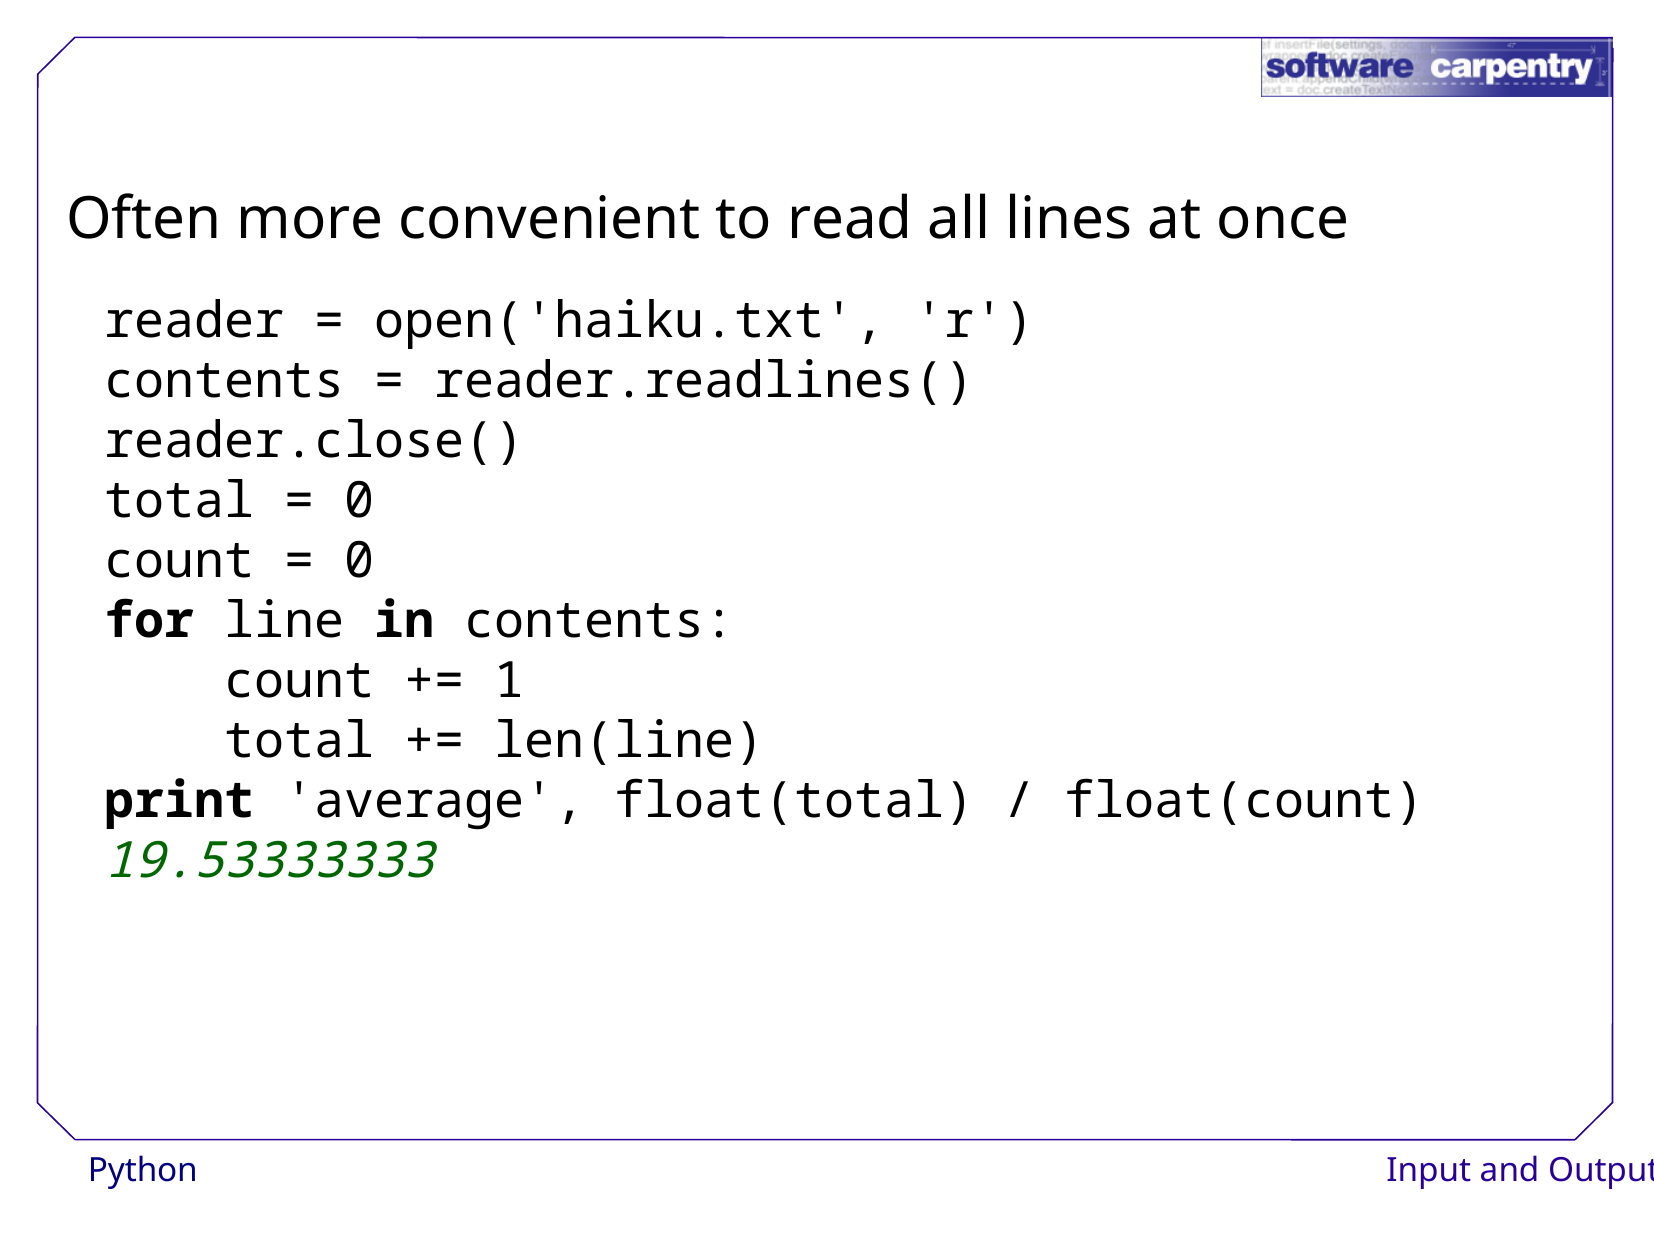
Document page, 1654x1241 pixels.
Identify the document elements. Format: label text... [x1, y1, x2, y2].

text_box Often more convenient to read all lines at once [51, 138, 1514, 259]
picture [1261, 39, 1613, 97]
text_box reader = open('haiku.txt', 'r') contents = reader.readlines() reader.close() total = 0 count = 0 for line in contents: count += 1 total += len(line) print 'average', float(total) / float(count) 19.53333333 [89, 279, 1512, 923]
